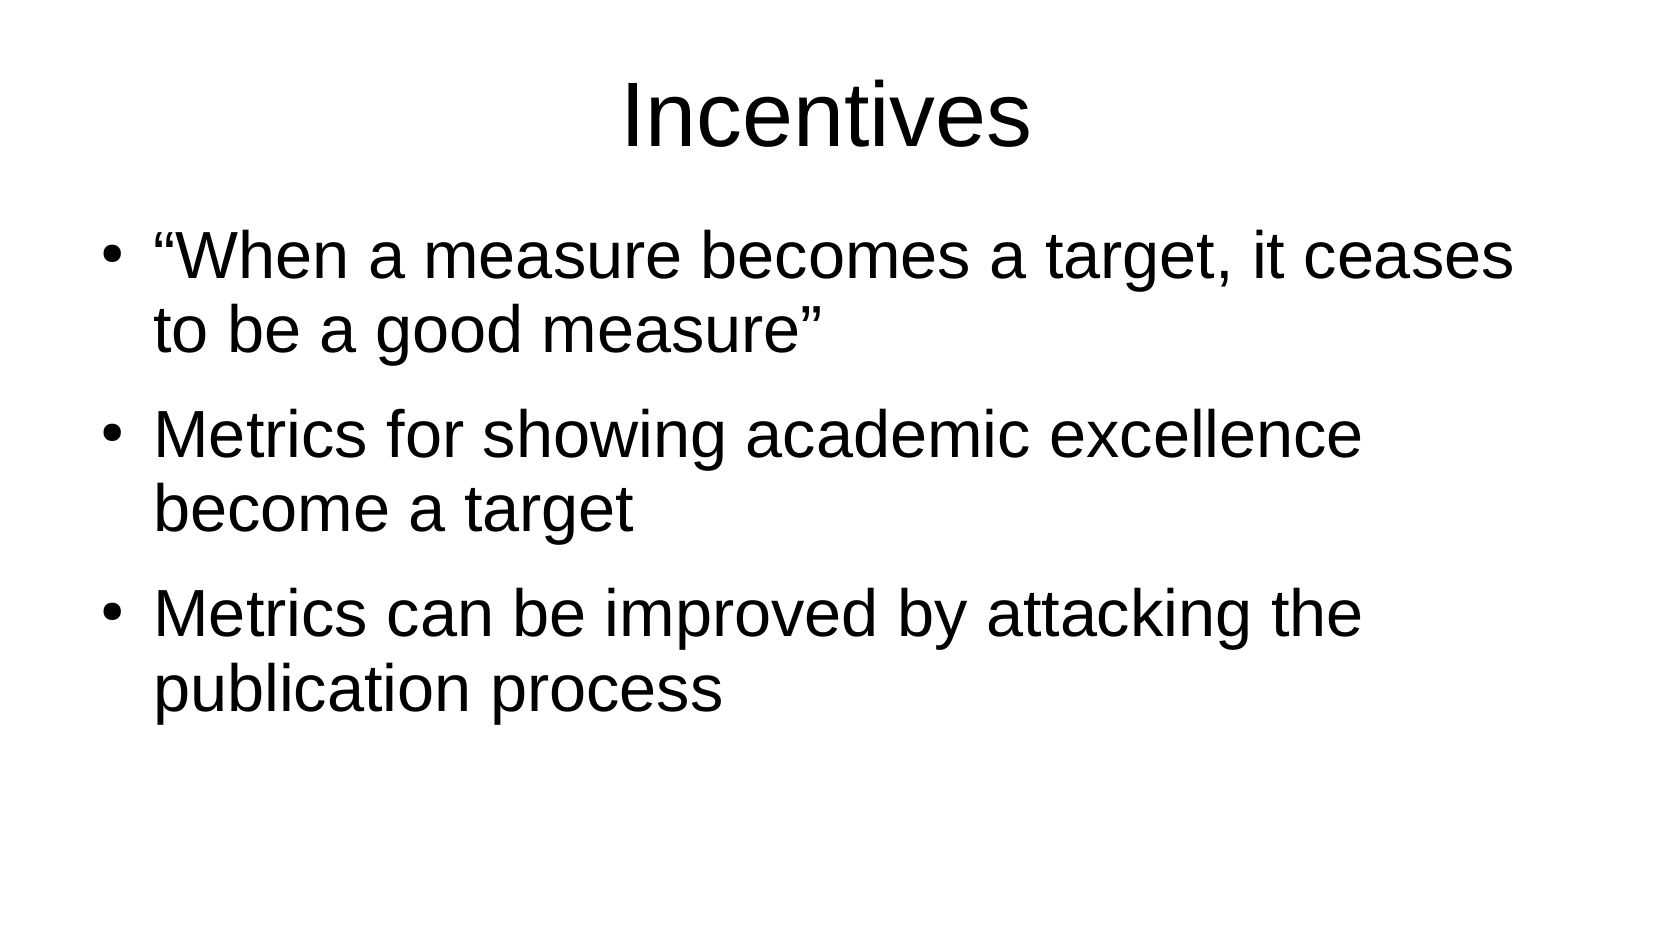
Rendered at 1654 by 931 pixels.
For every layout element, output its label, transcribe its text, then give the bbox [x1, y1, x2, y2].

list “When a measure becomes a target, it ceases to be a good measure” Metrics for showing academic excellence become a target Metrics can be improved by attacking the publication process [82, 217, 1571, 758]
title Incentives [82, 37, 1571, 193]
